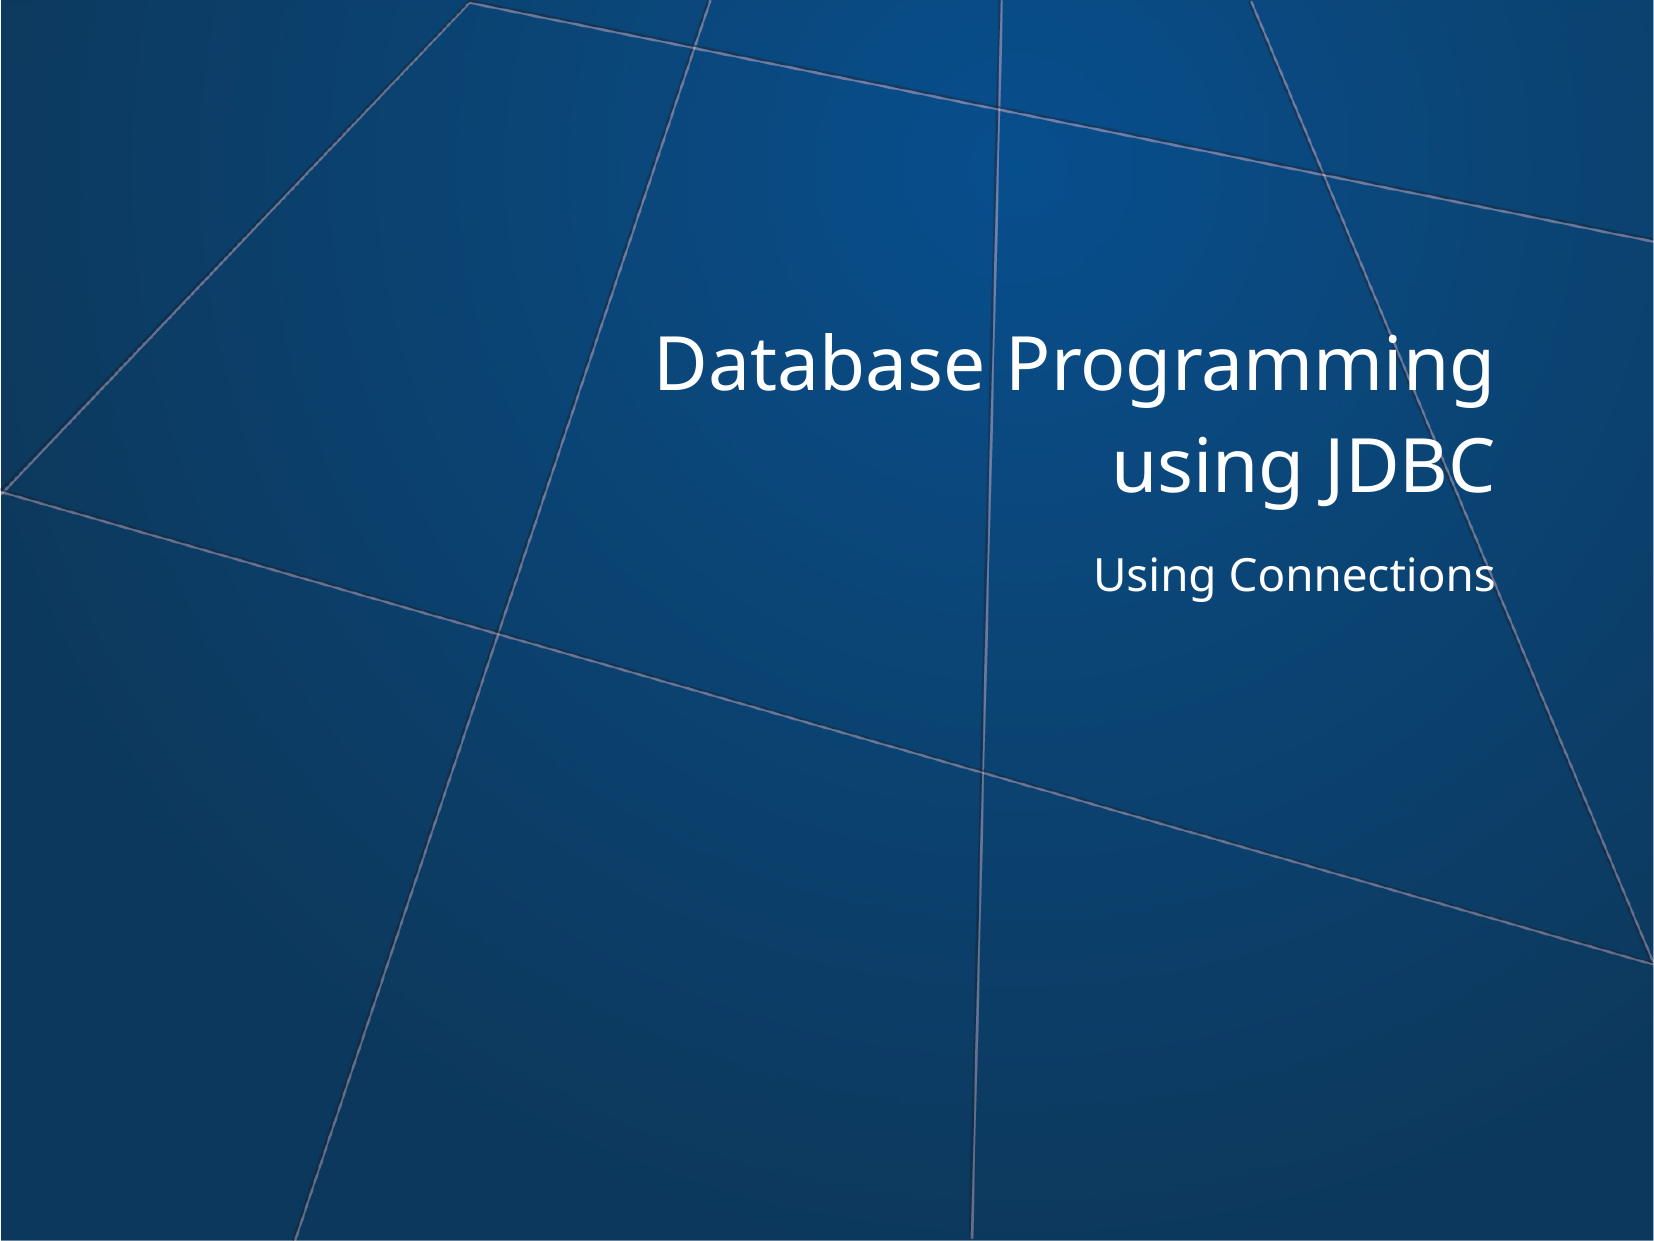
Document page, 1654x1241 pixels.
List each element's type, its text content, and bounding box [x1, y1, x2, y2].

title Database Programming using JDBC [262, 310, 1497, 515]
subtitle Using Connections [805, 510, 1497, 637]
picture [0, 0, 1654, 1241]
